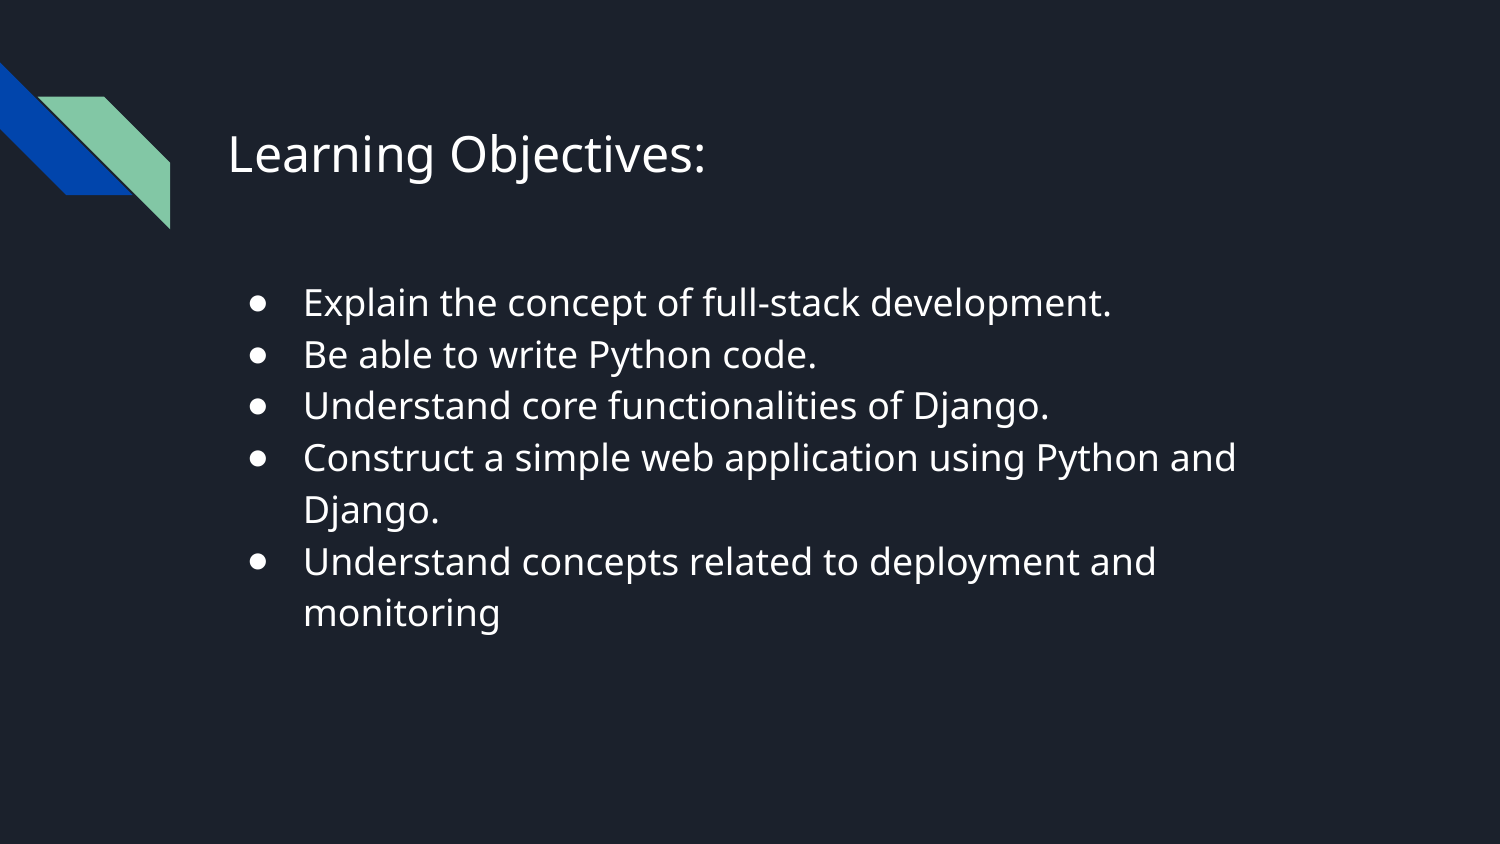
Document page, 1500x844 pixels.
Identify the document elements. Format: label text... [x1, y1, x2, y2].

list Explain the concept of full-stack development. Be able to write Python code. Understand core functionalities of Django. Construct a simple web application using Python and Django. Understand concepts related to deployment and monitoring [212, 257, 1368, 735]
title Learning Objectives: [212, 107, 1368, 257]
